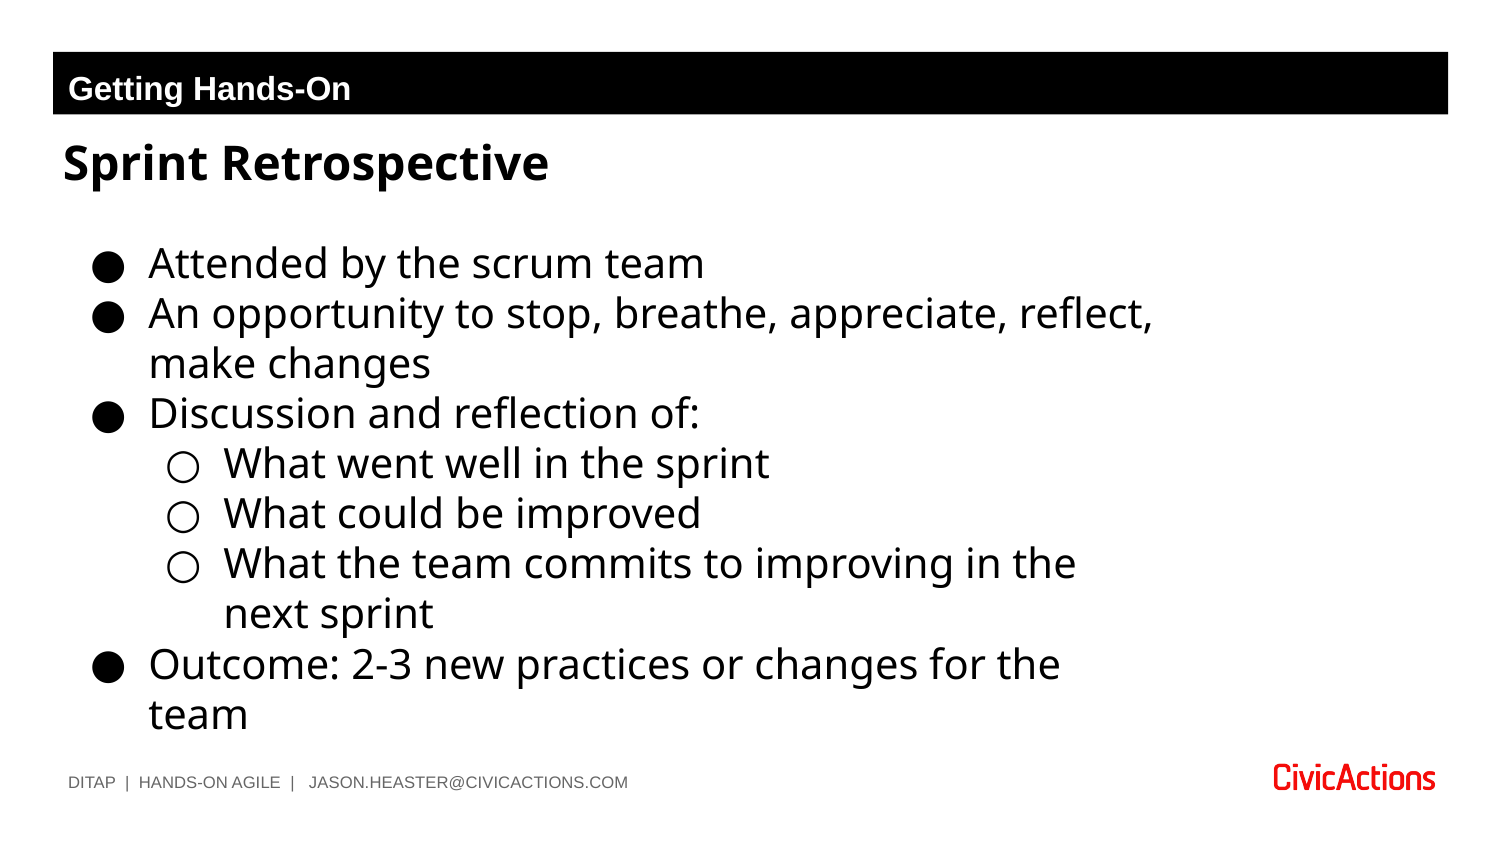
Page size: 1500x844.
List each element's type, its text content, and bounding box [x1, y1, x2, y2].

list Sprint Retrospective [53, 123, 1449, 194]
picture [1271, 758, 1438, 795]
list Attended by the scrum team An opportunity to stop, breathe, appreciate, reflect, make changes Discussion and reflection of: What went well in the sprint What could be improved What the team commits to improving in the next sprint Outcome: 2-3 new practices or changes for the team [63, 227, 1182, 802]
title Getting Hands-On [53, 51, 1449, 115]
